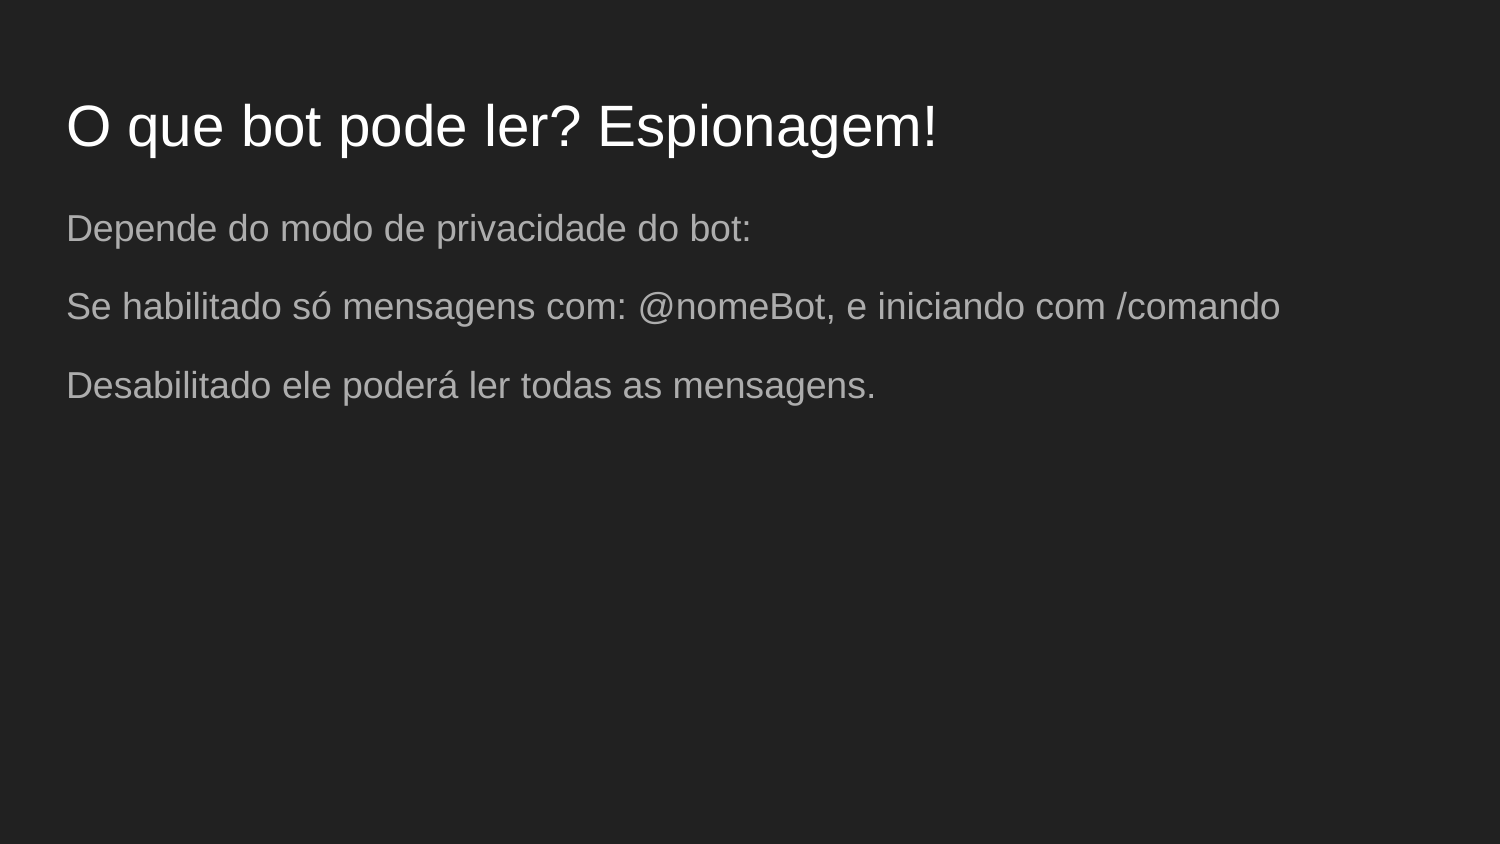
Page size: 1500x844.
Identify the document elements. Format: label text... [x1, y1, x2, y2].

title O que bot pode ler? Espionagem! [51, 72, 1449, 167]
list Depende do modo de privacidade do bot: Se habilitado só mensagens com: @nomeBot, e iniciando com /comando Desabilitado ele poderá ler todas as mensagens. [51, 189, 1449, 750]
